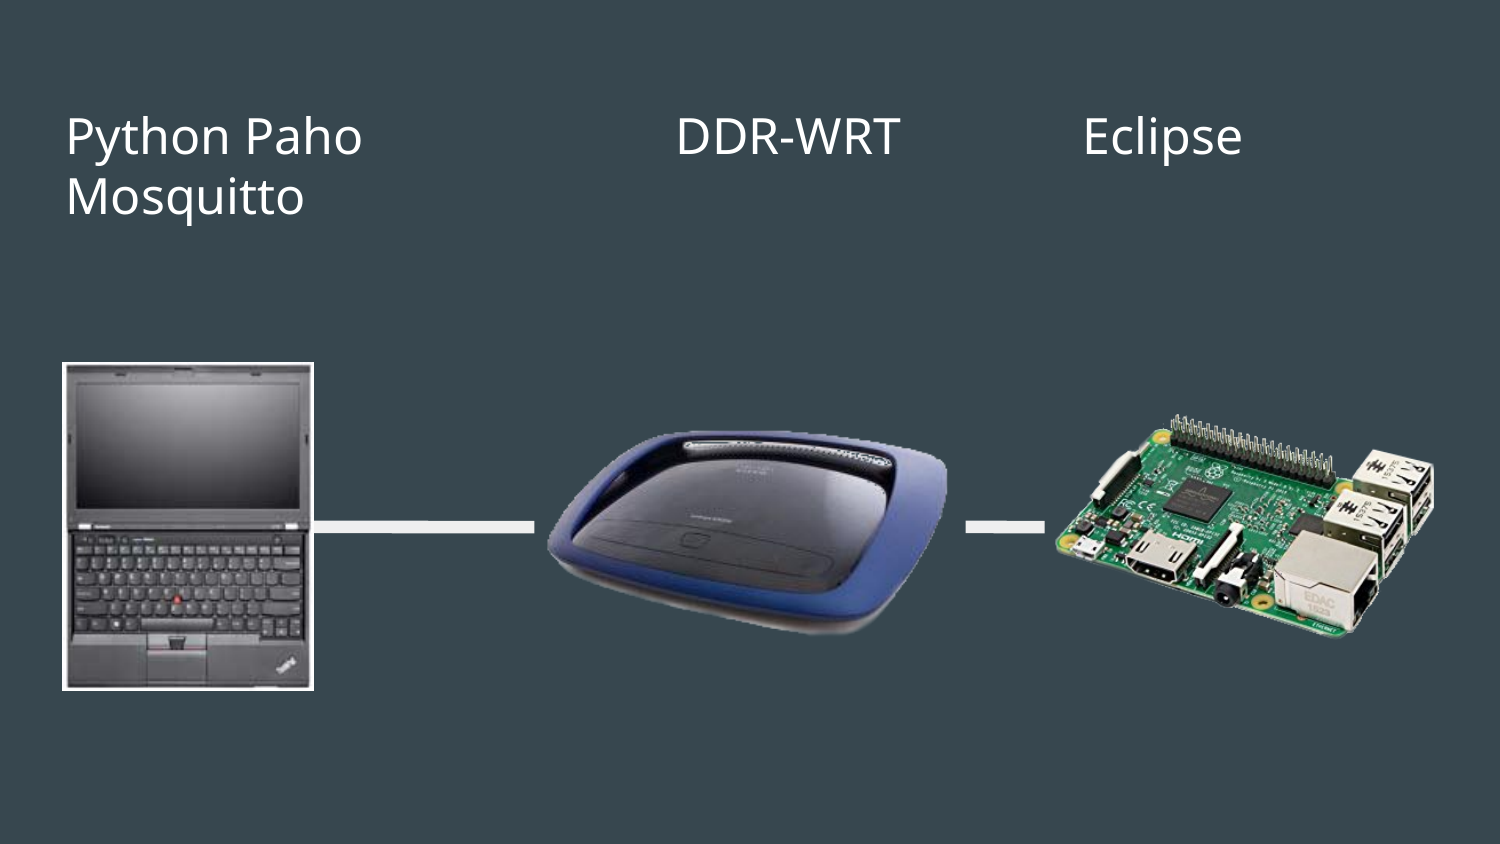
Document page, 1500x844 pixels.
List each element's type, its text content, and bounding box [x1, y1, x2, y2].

picture [62, 362, 314, 692]
picture [1044, 396, 1450, 658]
picture [534, 414, 966, 640]
list Python Paho DDR-WRT Eclipse Mosquitto [50, 89, 1450, 307]
